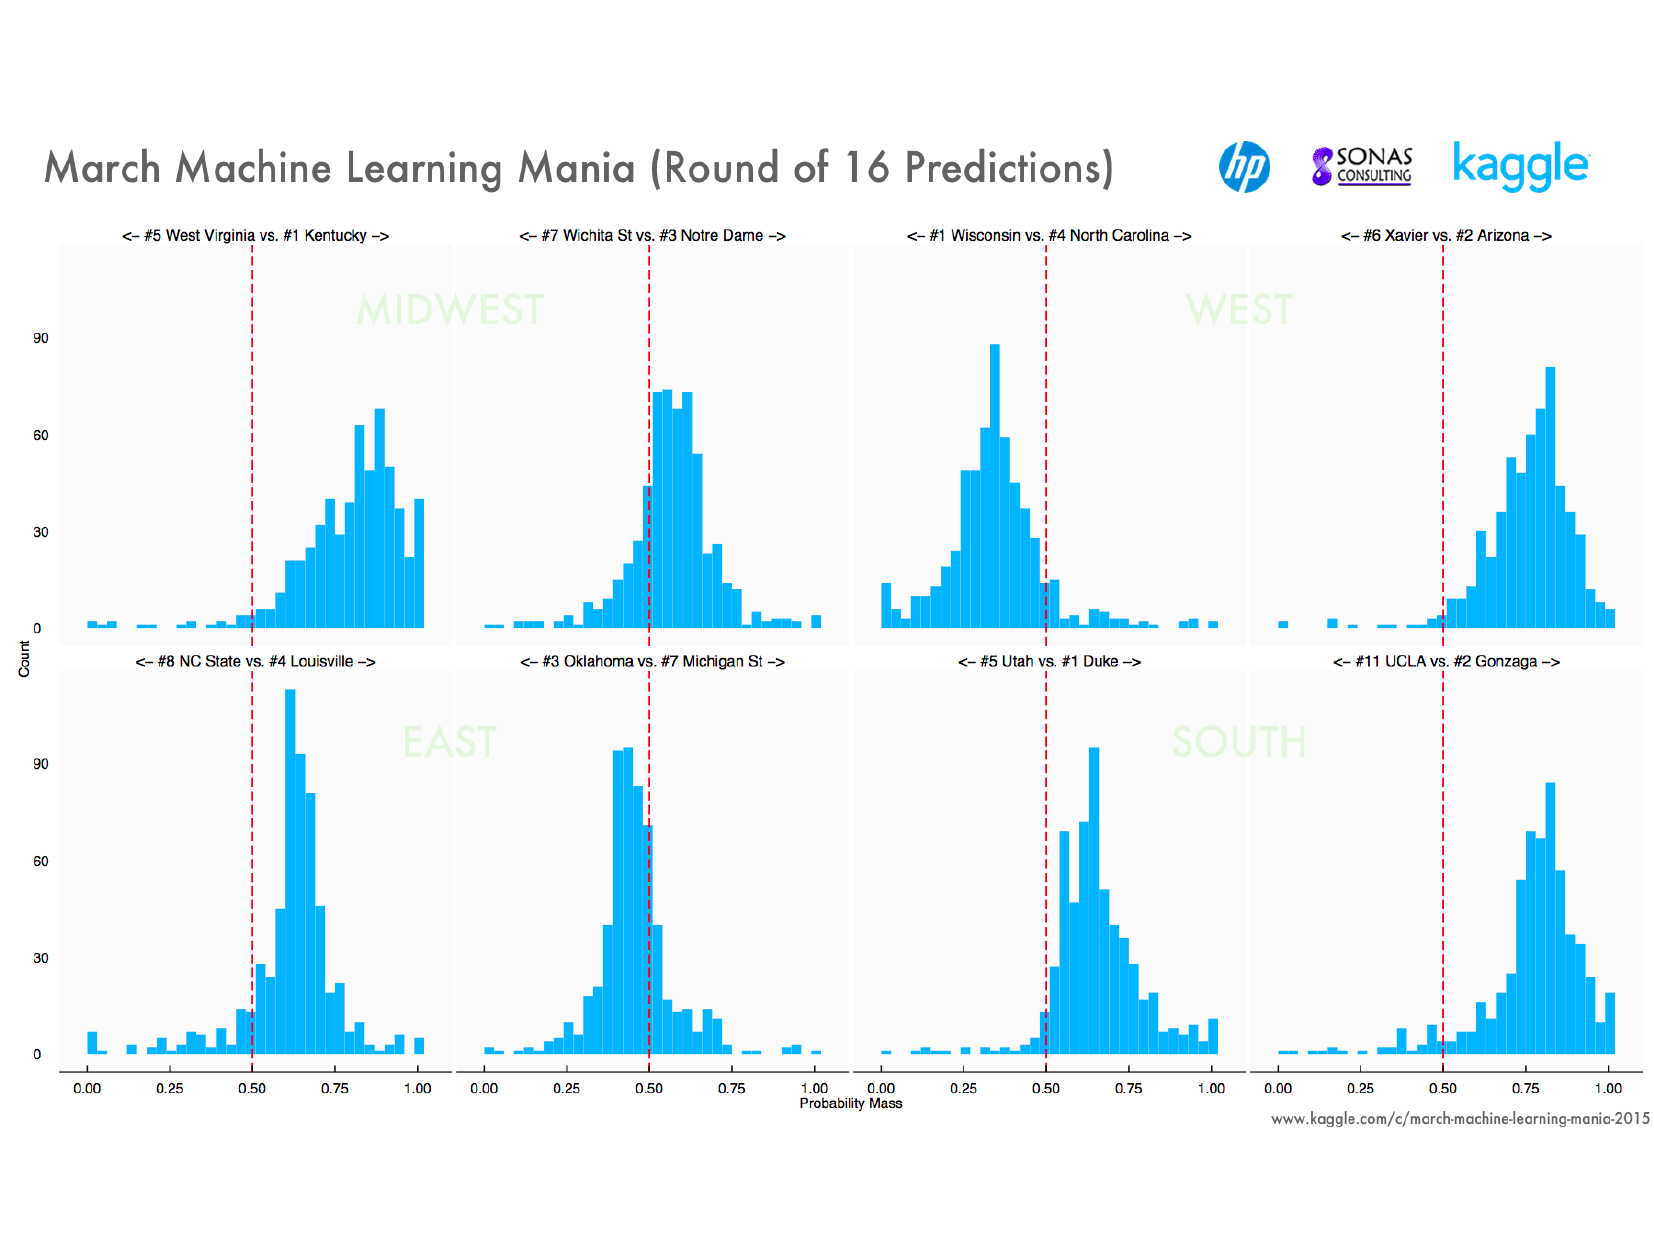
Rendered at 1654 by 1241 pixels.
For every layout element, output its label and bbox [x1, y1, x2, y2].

picture [1, 115, 1654, 1127]
